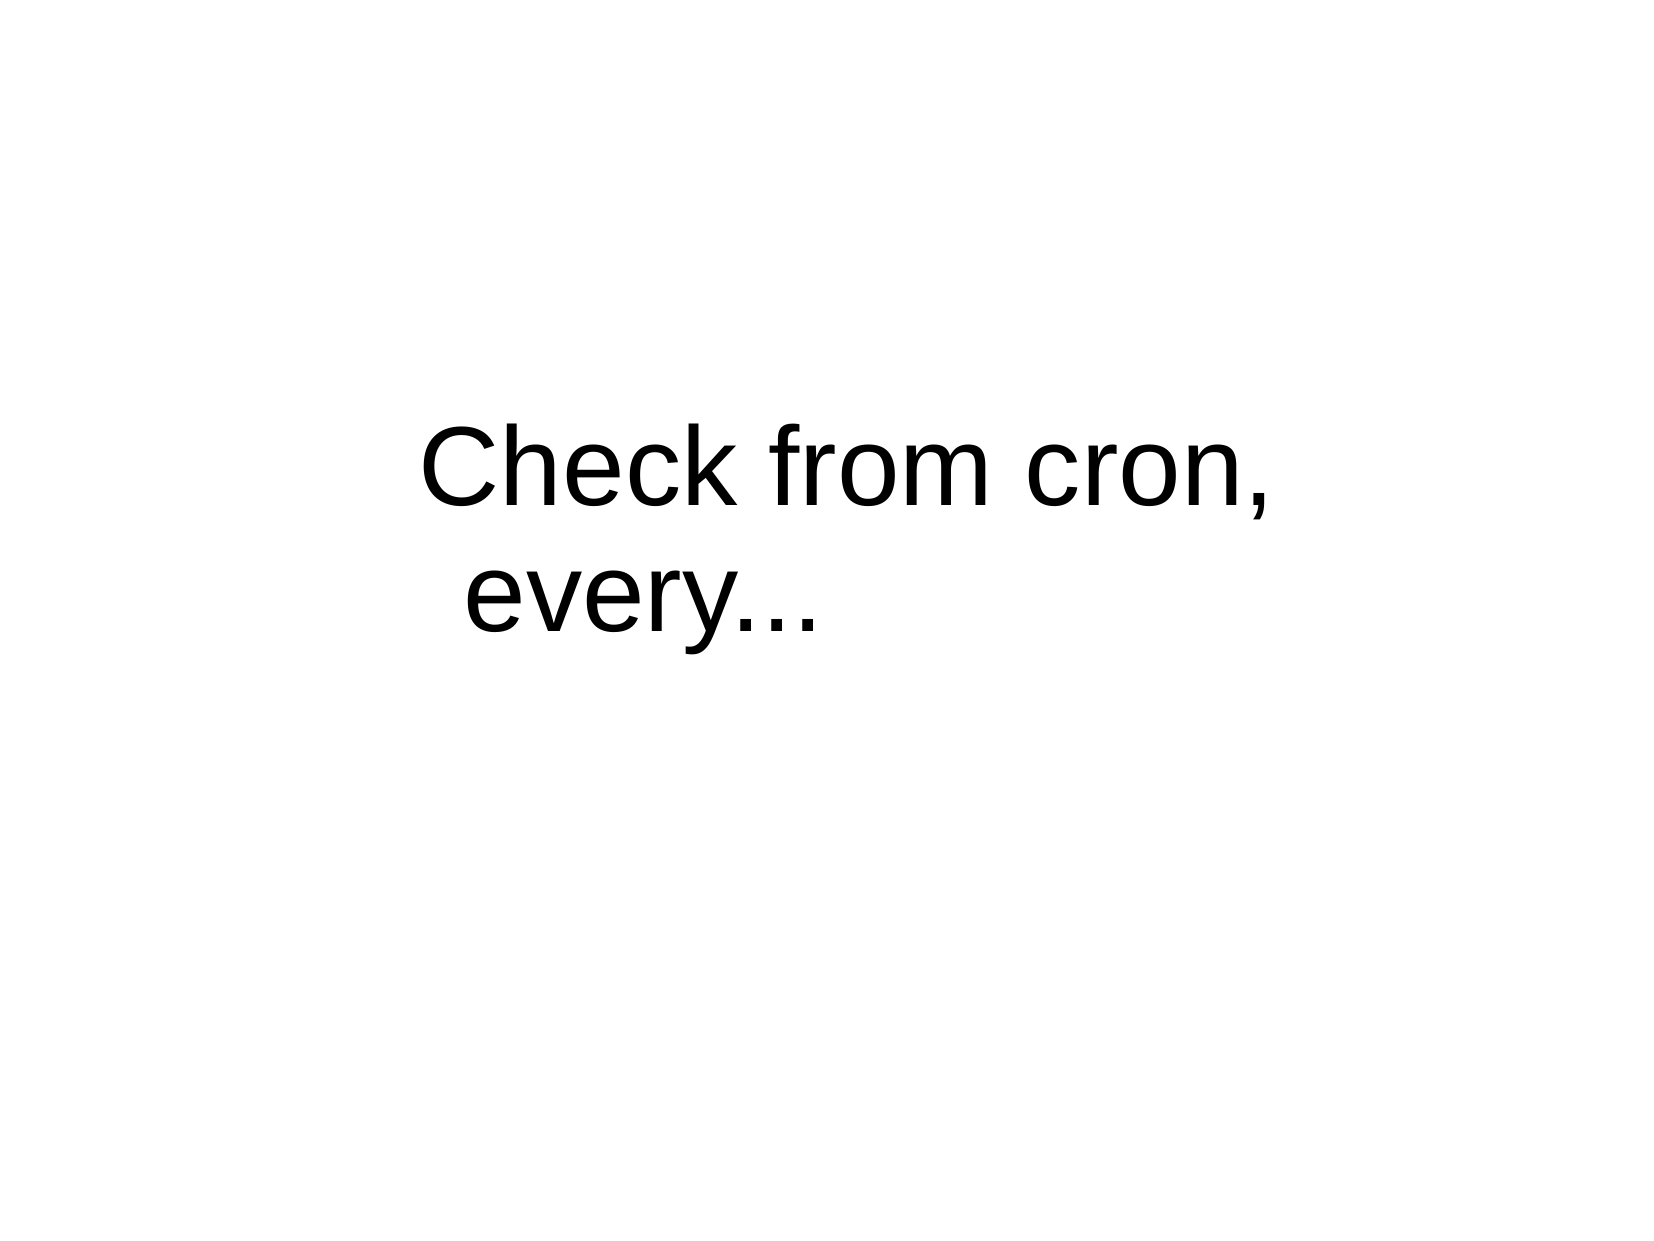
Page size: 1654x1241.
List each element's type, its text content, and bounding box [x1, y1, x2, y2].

subtitle Check from cron, every... [82, 49, 1571, 1010]
